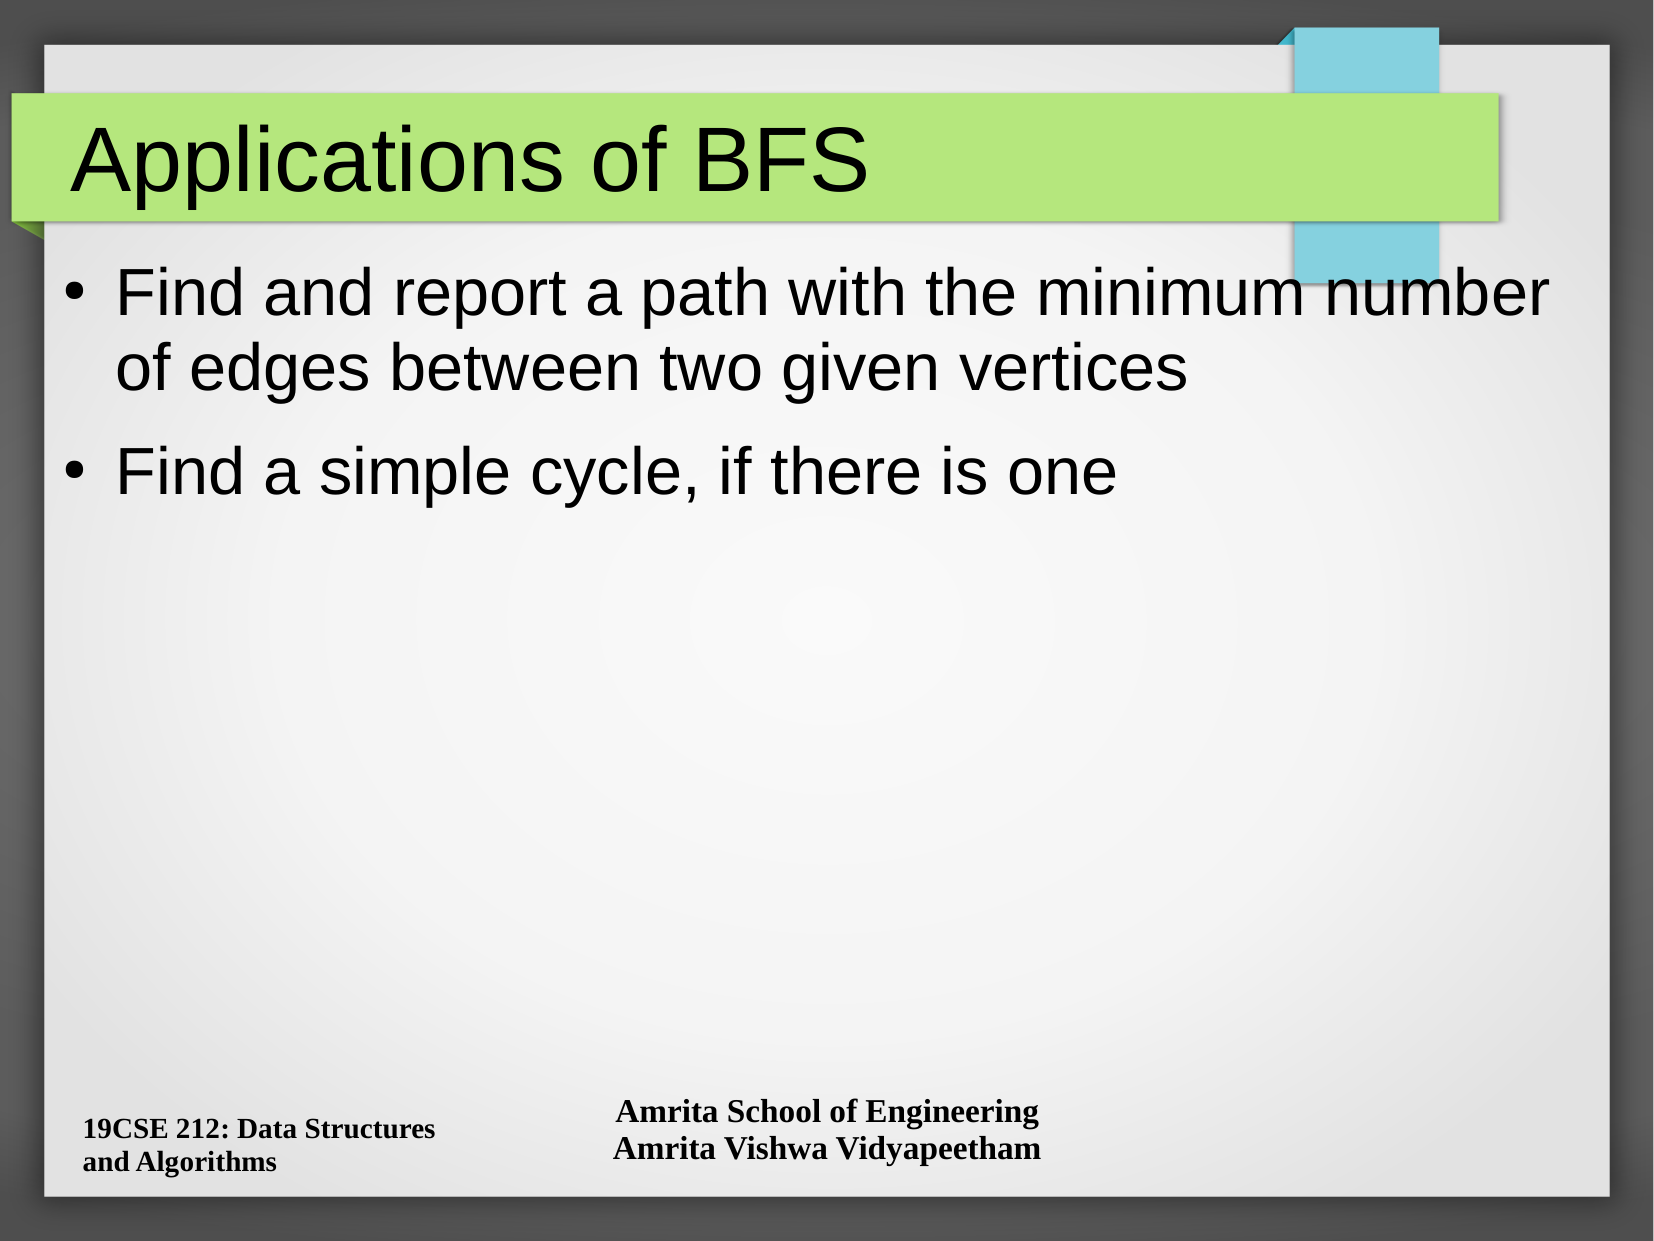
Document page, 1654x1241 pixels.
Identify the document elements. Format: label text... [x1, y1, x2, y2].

picture [0, 0, 1654, 1241]
title Applications of BFS [70, 106, 1229, 213]
list Find and report a path with the minimum number of edges between two given vertices Find a simple cycle, if there is one [45, 255, 1591, 975]
